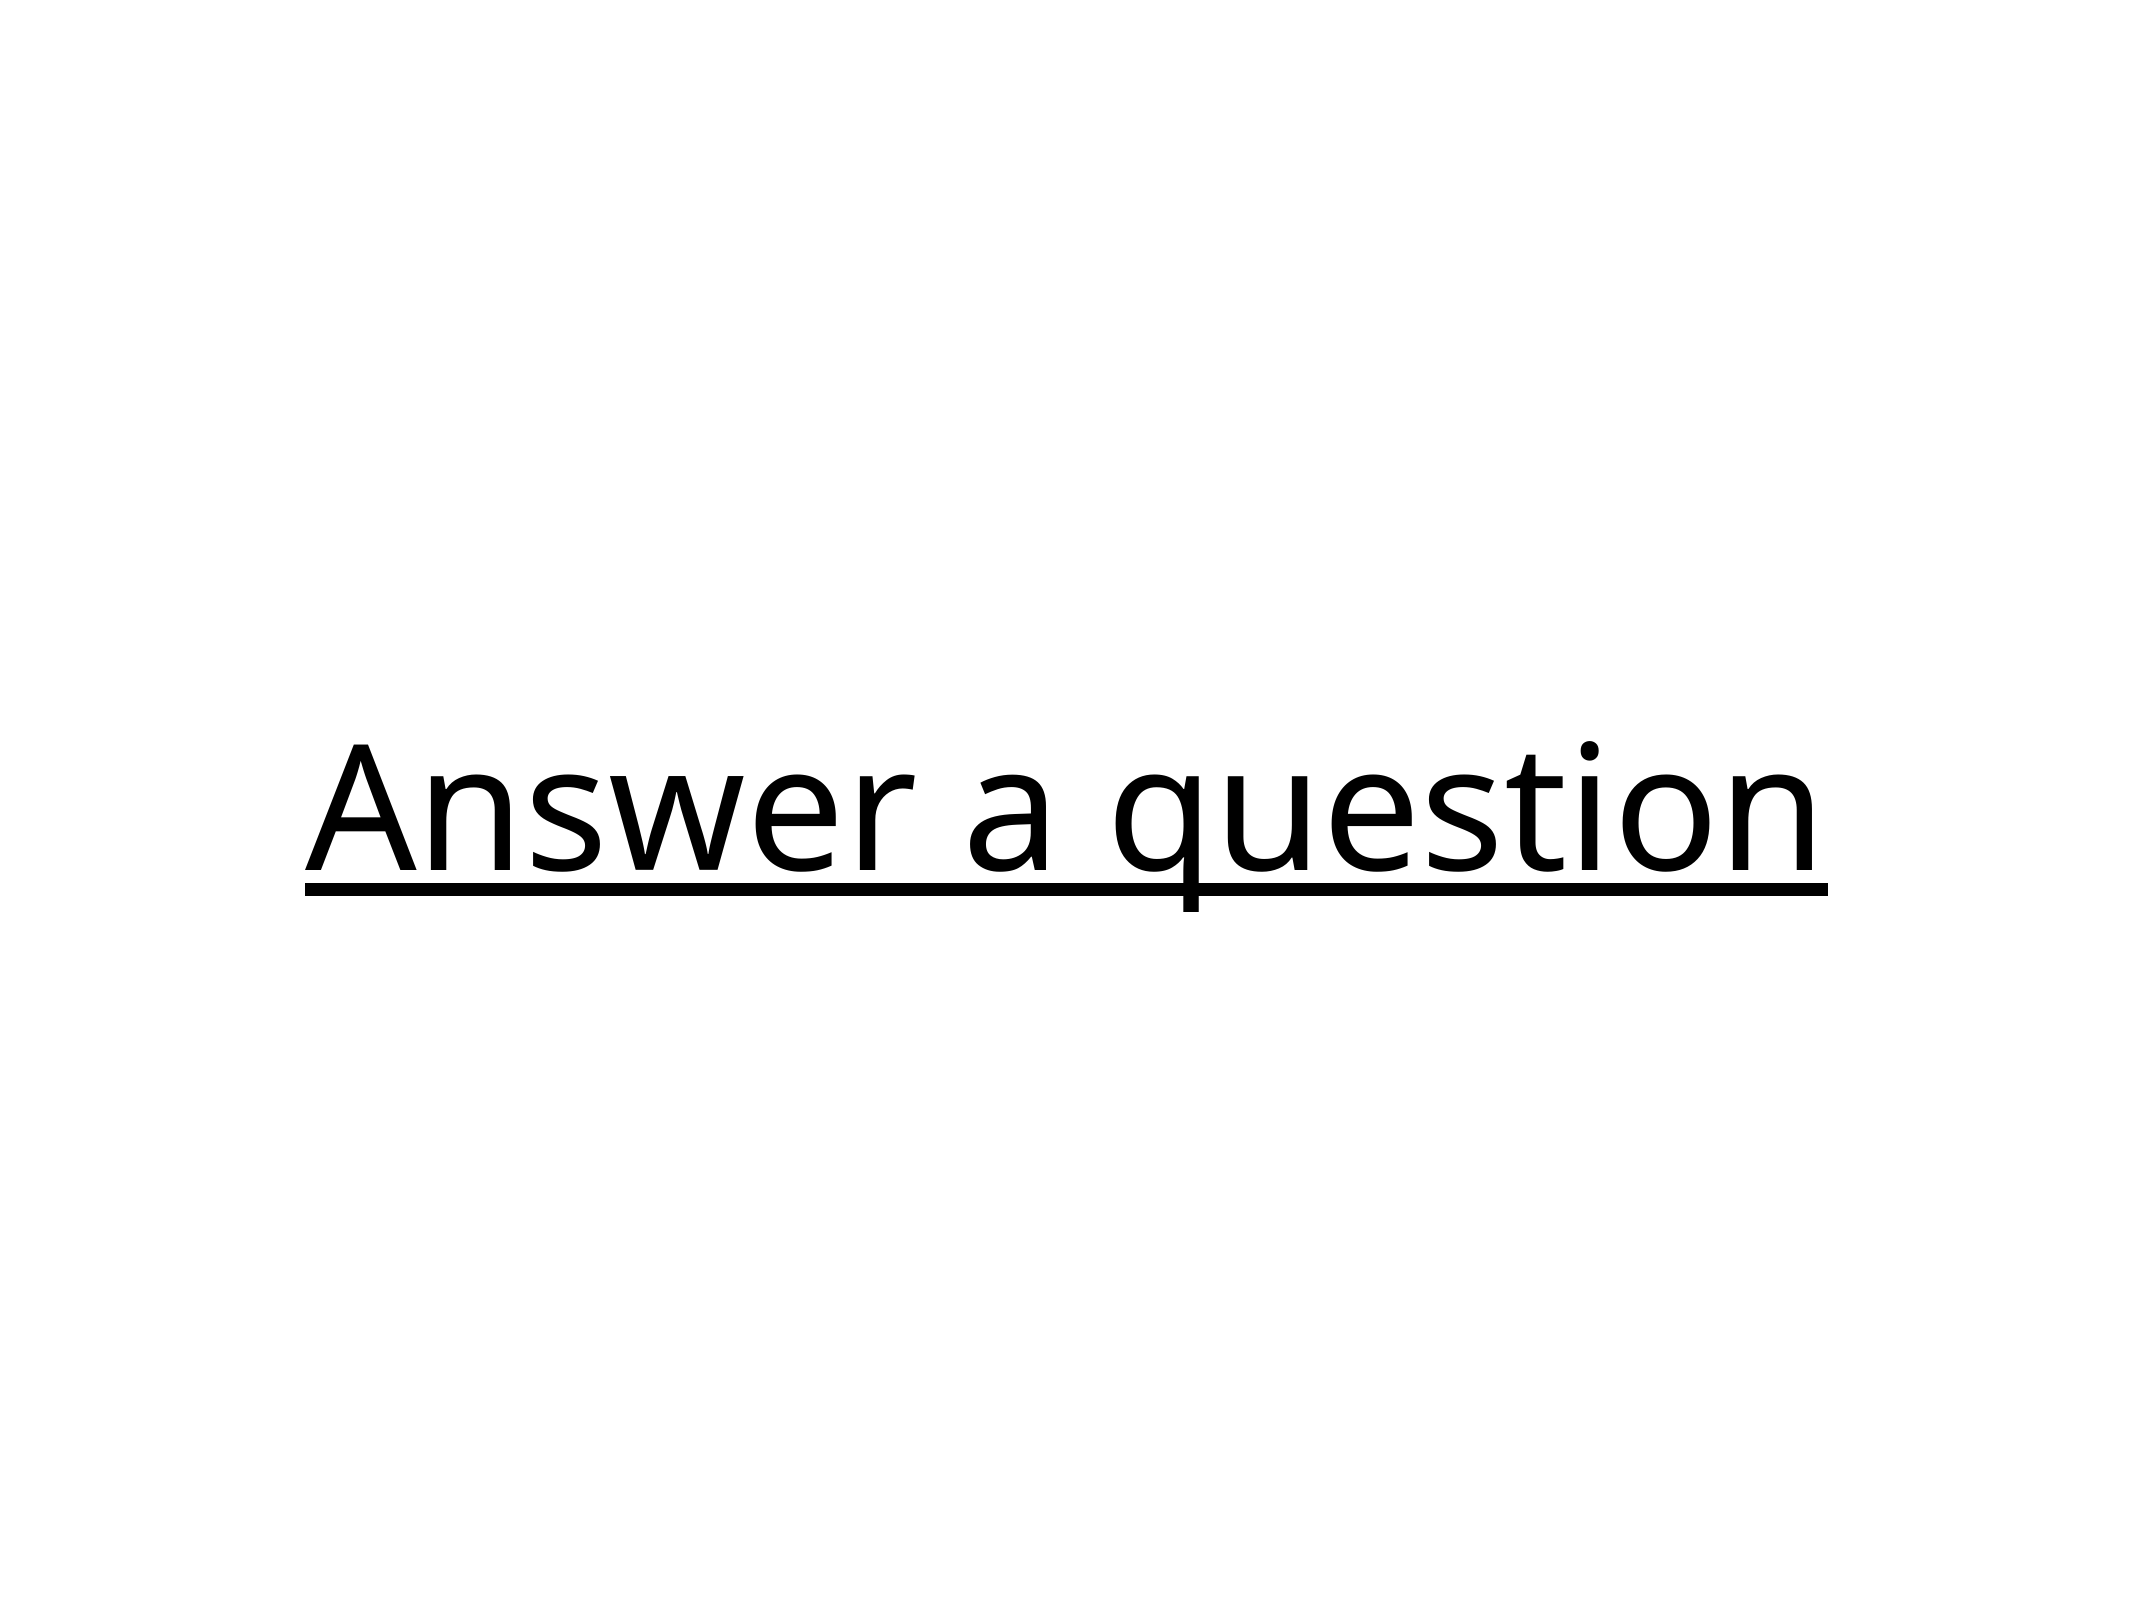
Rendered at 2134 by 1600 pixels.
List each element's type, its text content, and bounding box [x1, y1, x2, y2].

title Answer a question [208, 487, 1925, 1113]
